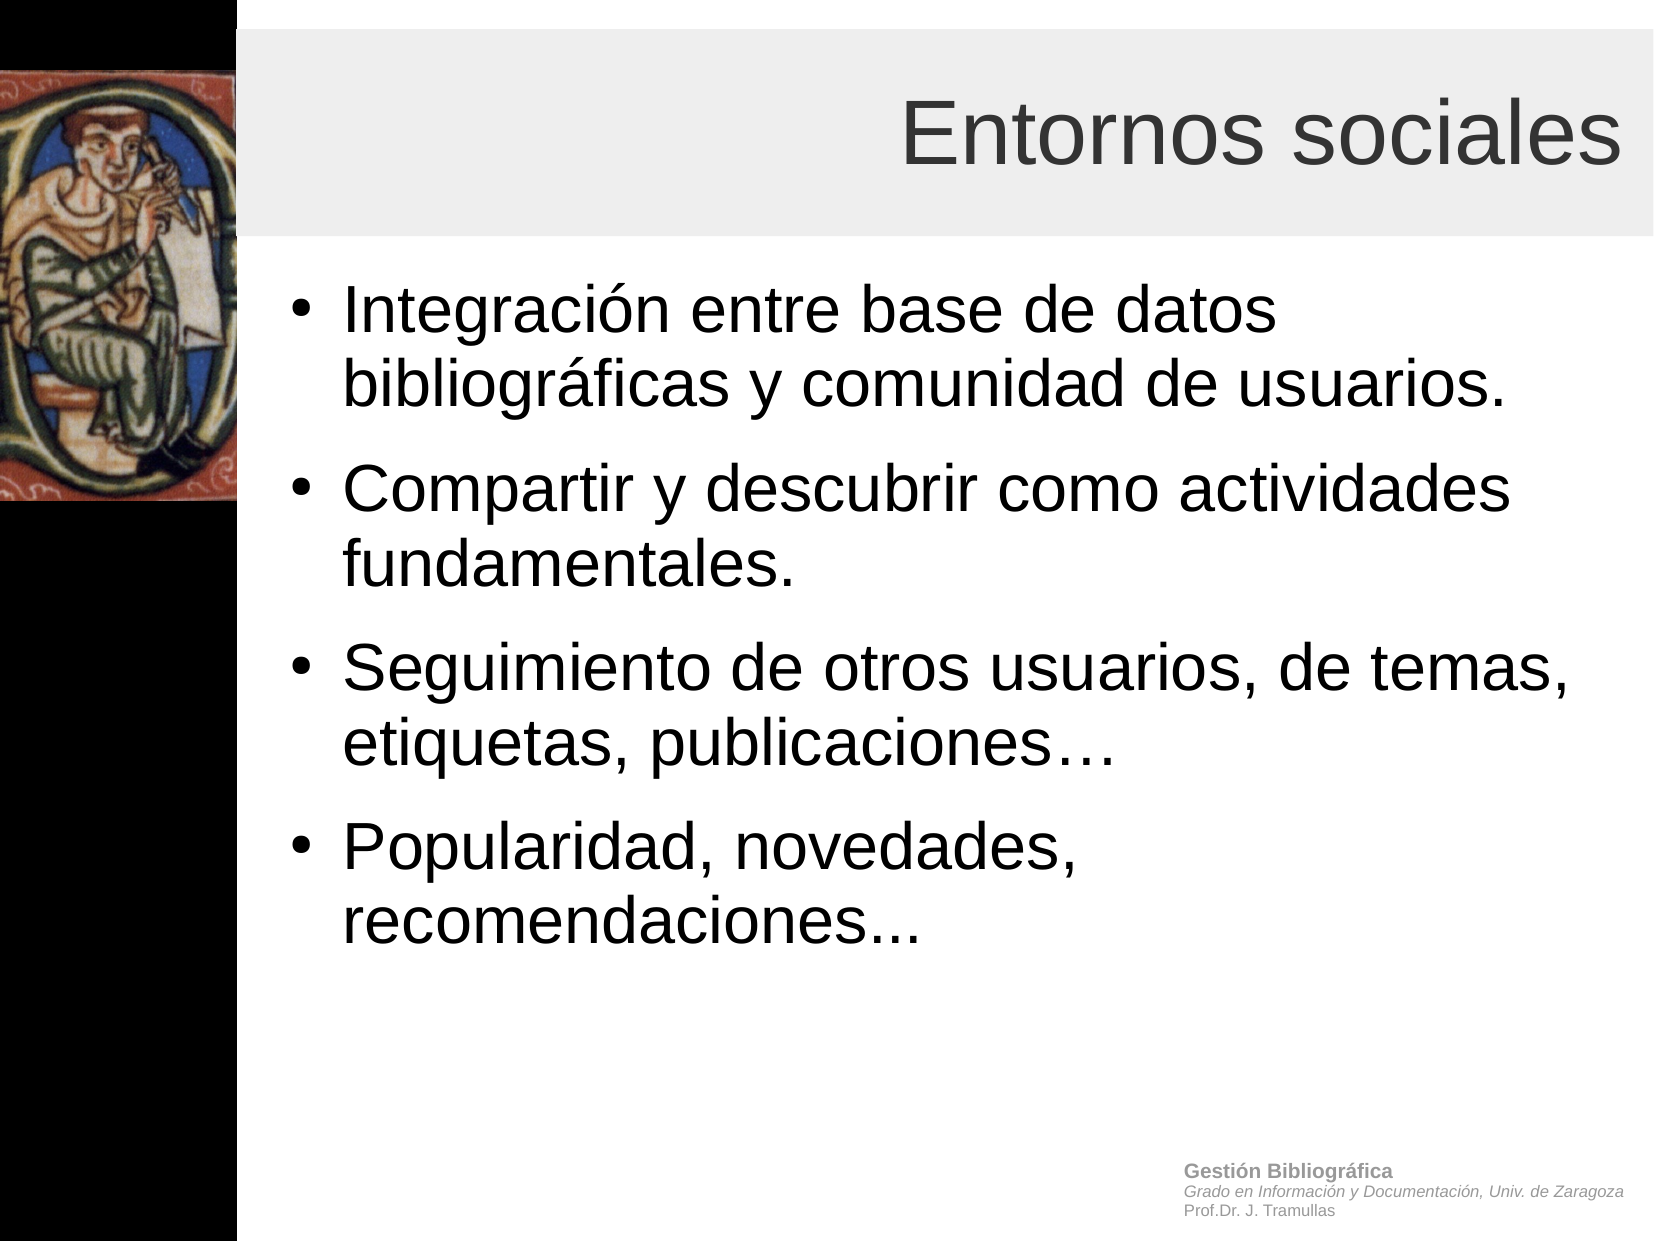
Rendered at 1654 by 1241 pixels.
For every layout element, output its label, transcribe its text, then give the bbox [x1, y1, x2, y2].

picture [0, 70, 237, 501]
list Integración entre base de datos bibliográficas y comunidad de usuarios. Compartir y descubrir como actividades fundamentales. Seguimiento de otros usuarios, de temas, etiquetas, publicaciones… Popularidad, novedades, recomendaciones... [271, 271, 1619, 1134]
title Entornos sociales [236, 29, 1654, 237]
